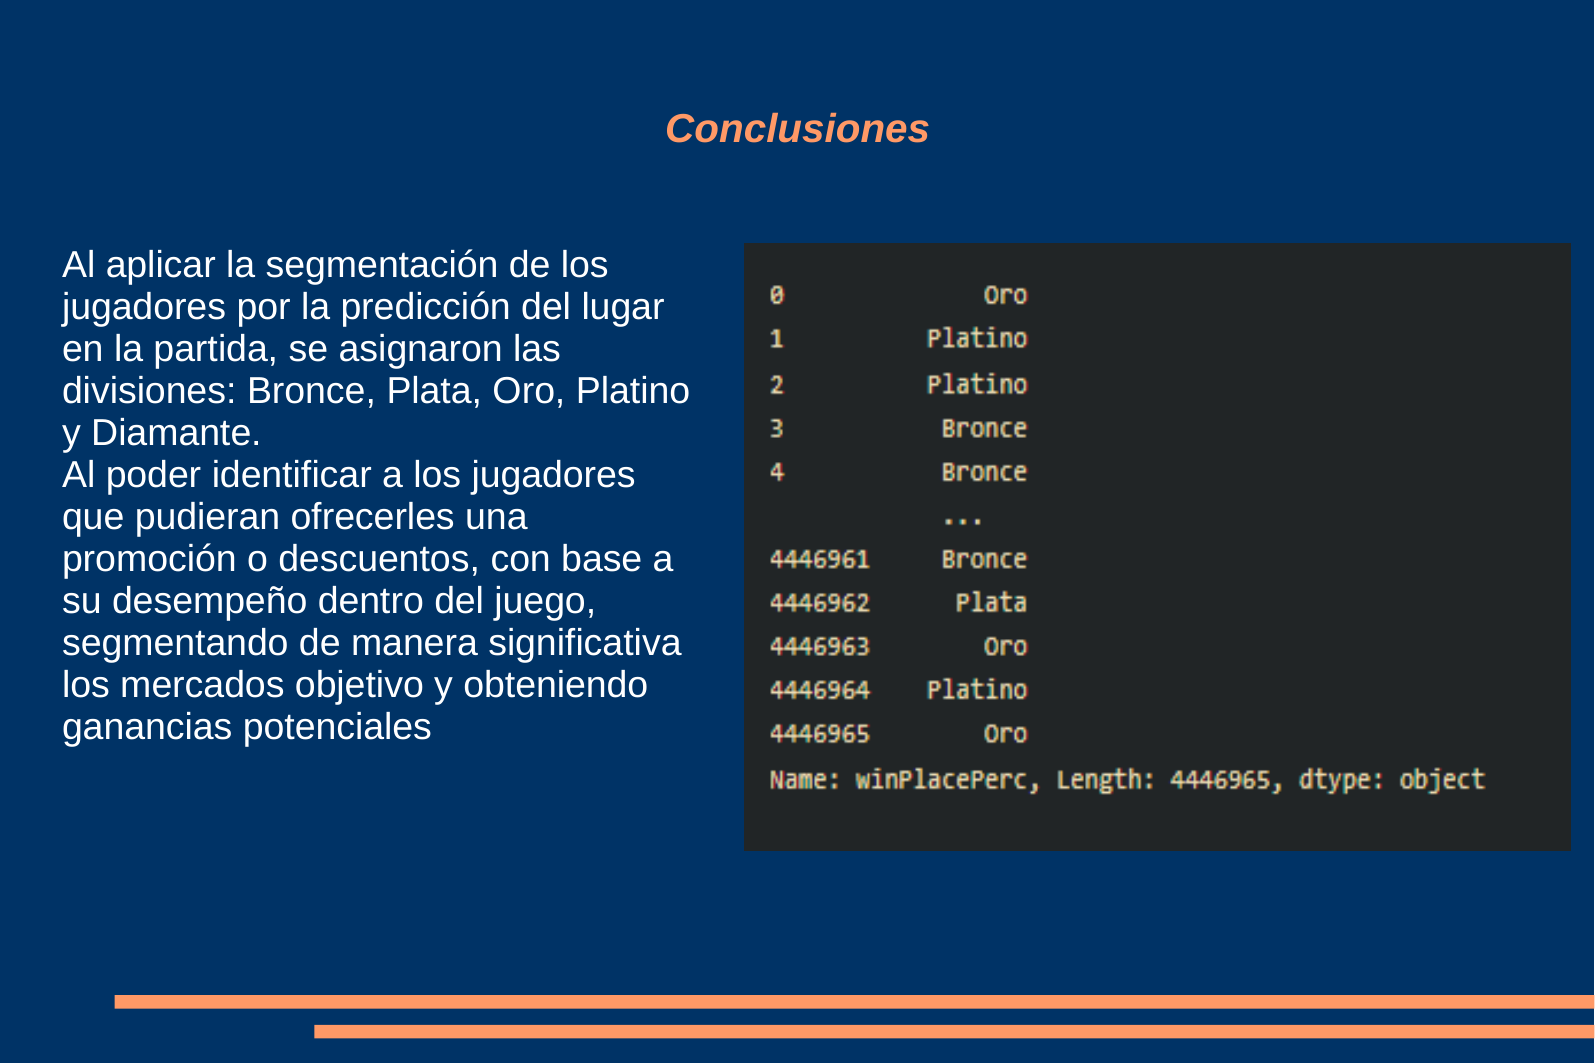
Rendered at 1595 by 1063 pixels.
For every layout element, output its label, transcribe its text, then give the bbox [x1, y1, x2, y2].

text_box Al aplicar la segmentación de los jugadores por la predicción del lugar en la partida, se asignaron las divisiones: Bronce, Plata, Oro, Platino y Diamante. Al poder identificar a los jugadores que pudieran ofrecerles una promoción o descuentos, con base a su desempeño dentro del juego, segmentando de manera significativa los mercados objetivo y obteniendo ganancias potenciales [47, 235, 721, 875]
picture [744, 243, 1571, 851]
title Conclusiones [117, 39, 1479, 218]
